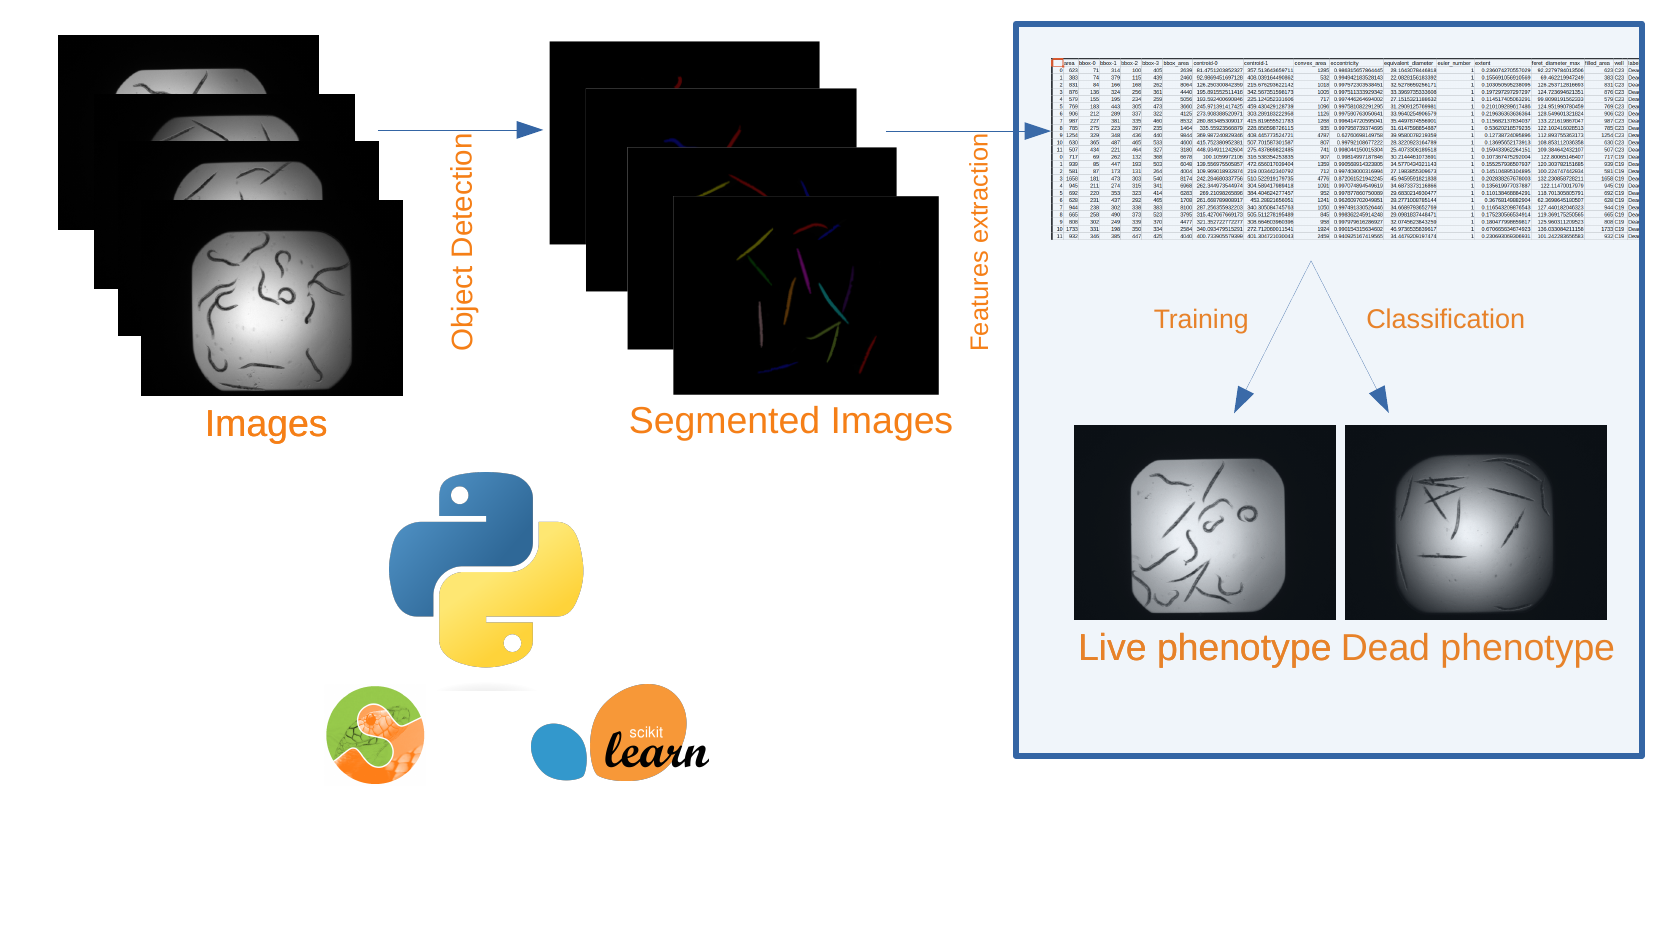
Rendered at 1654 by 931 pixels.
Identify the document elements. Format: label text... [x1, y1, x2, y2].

picture [58, 35, 403, 396]
picture [534, 36, 945, 392]
text_box Images [190, 395, 343, 452]
text_box [1015, 23, 1642, 756]
text_box Features extraction [956, 118, 1015, 367]
text_box Segmented Images [614, 392, 969, 449]
text_box Object Detection [437, 117, 520, 367]
picture [324, 472, 709, 786]
